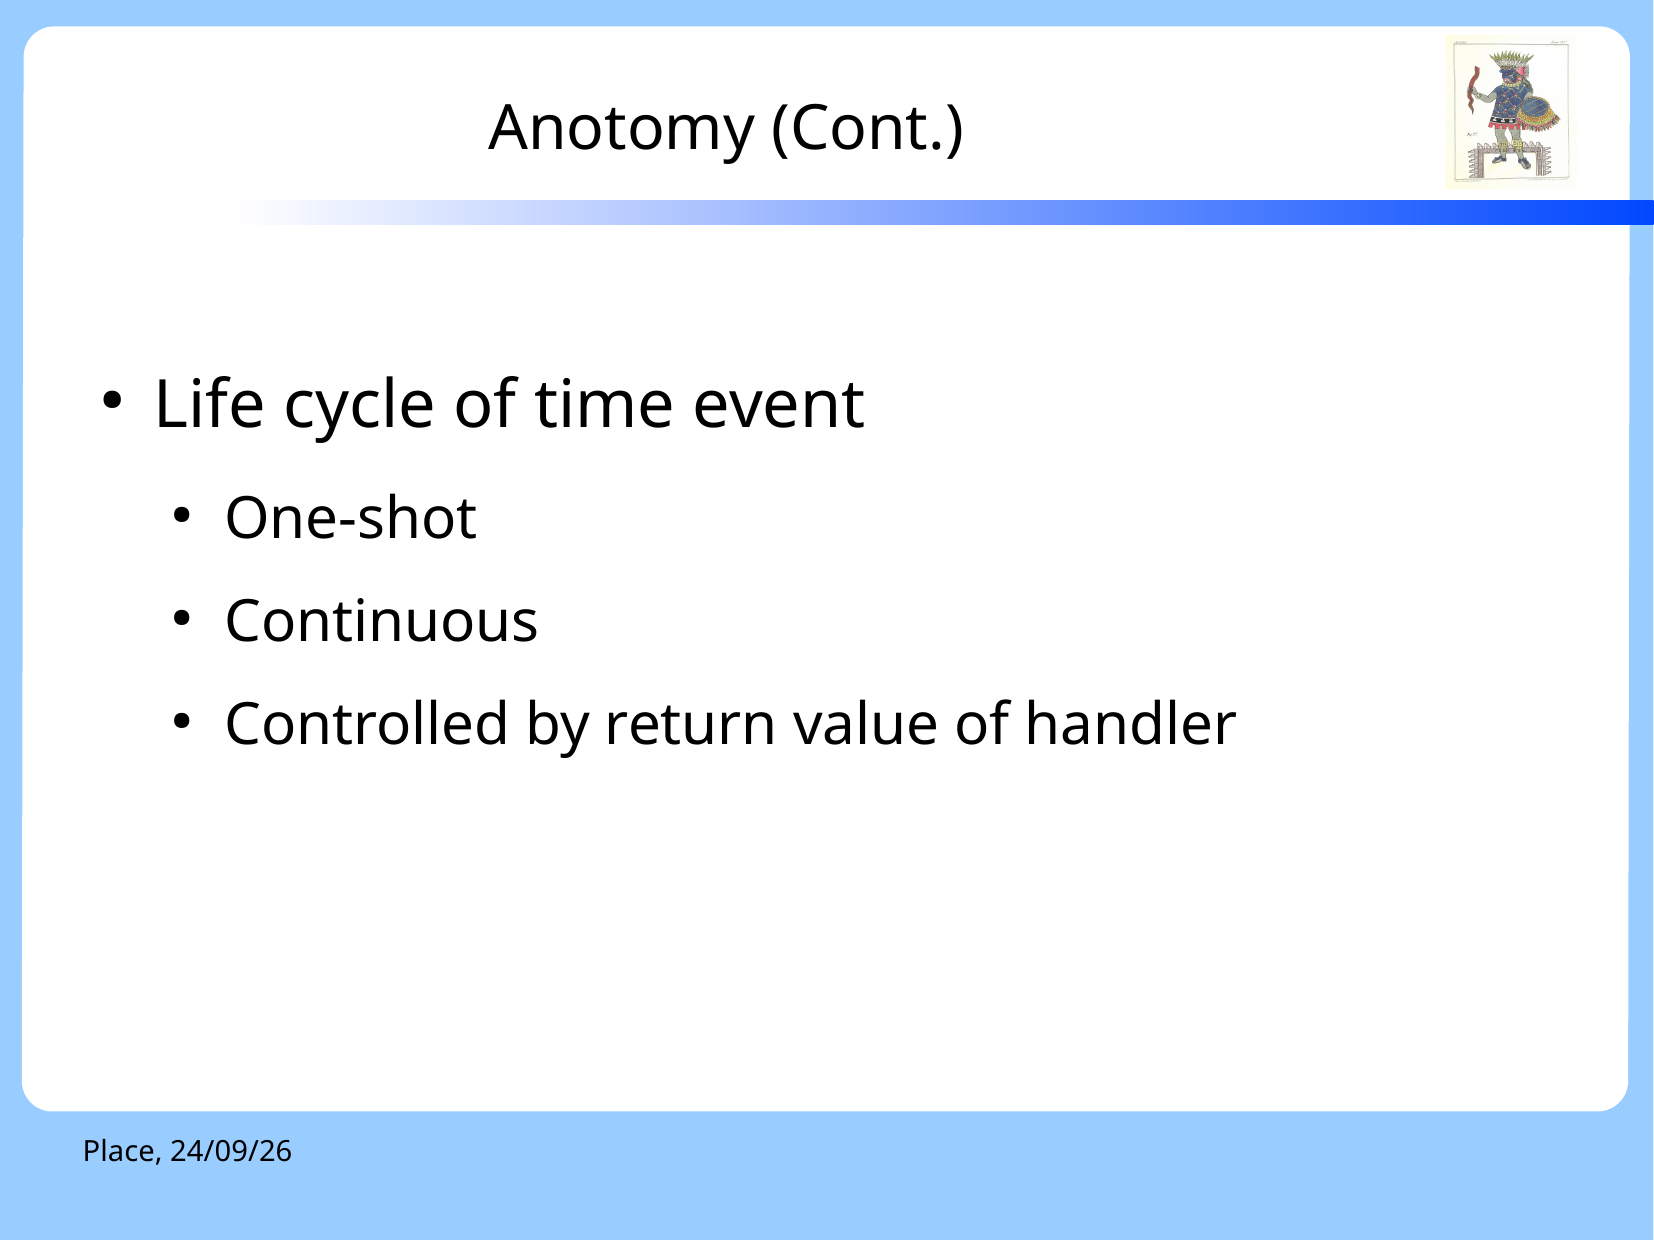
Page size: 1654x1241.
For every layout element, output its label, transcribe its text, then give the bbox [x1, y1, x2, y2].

picture [1446, 35, 1577, 189]
title Anotomy (Cont.) [82, 49, 1371, 201]
list Life cycle of time event One-shot Continuous Controlled by return value of handler [82, 236, 1571, 1055]
